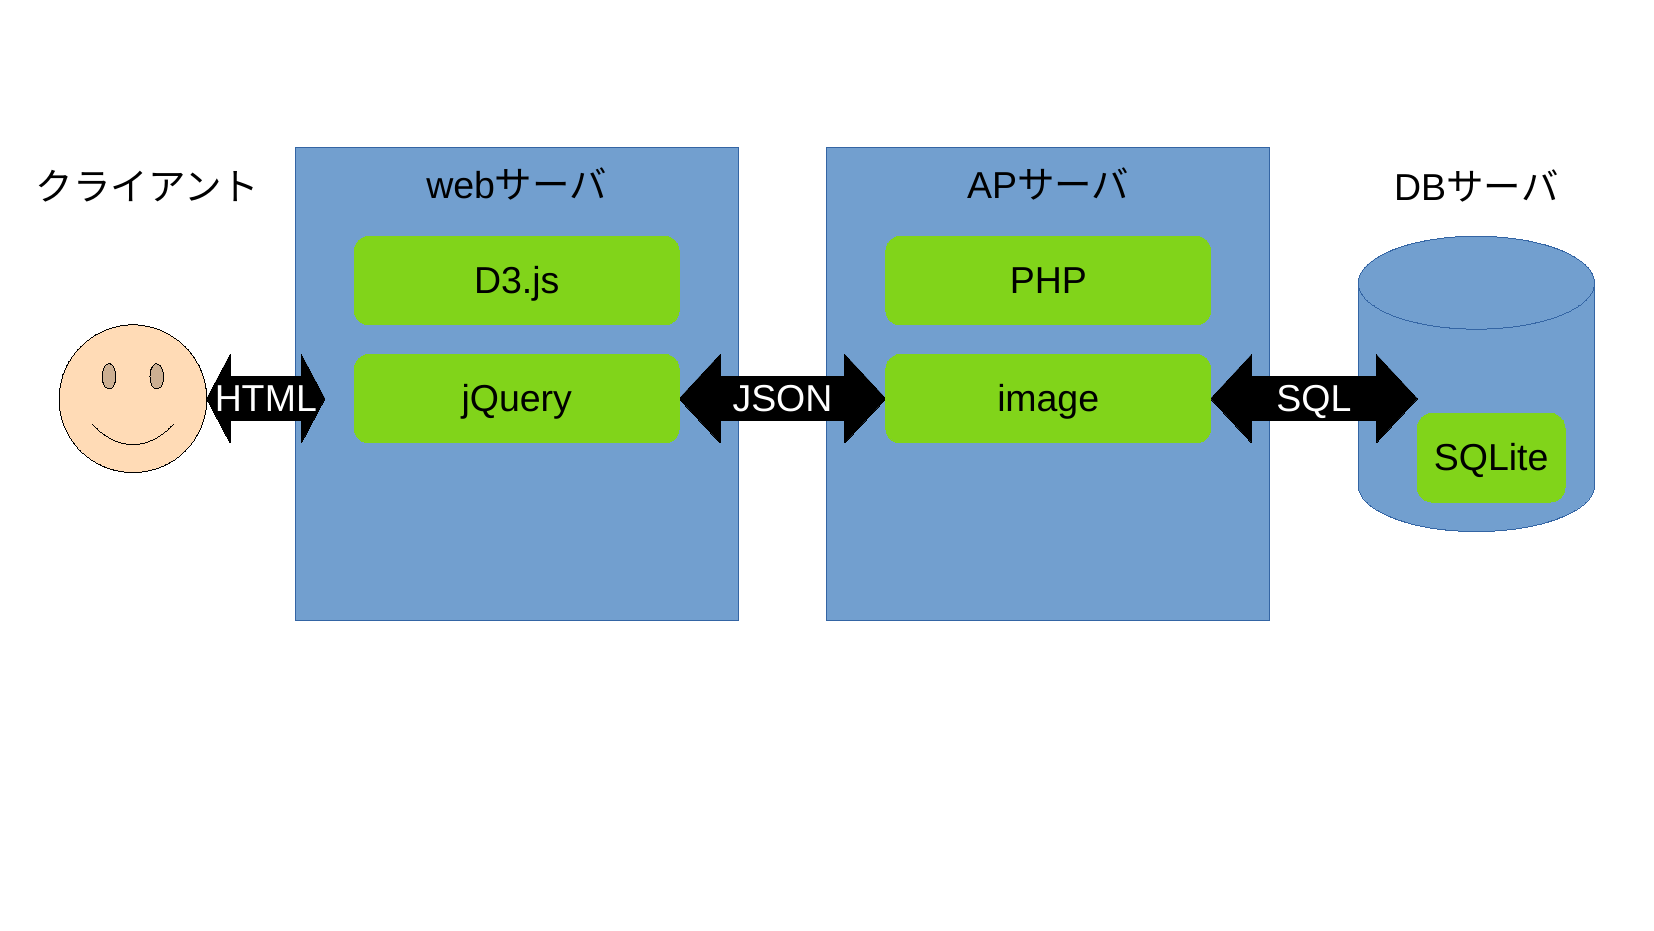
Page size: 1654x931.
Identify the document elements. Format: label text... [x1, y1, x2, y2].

text_box SQLite [1417, 413, 1566, 503]
text_box PHP [885, 236, 1211, 325]
text_box [1358, 236, 1595, 532]
text_box webサーバ [295, 147, 739, 621]
text_box jQuery [354, 354, 680, 443]
text_box APサーバ [826, 401, 1270, 621]
text_box image [885, 354, 1211, 443]
text_box D3.js [354, 236, 680, 325]
text_box JSON [680, 354, 885, 443]
text_box クライアント [0, 149, 296, 206]
text_box [59, 324, 207, 473]
text_box SQL [1211, 354, 1418, 443]
text_box HTML [206, 354, 325, 443]
text_box DBサーバ [1328, 149, 1625, 207]
text_box APサーバ [826, 147, 1270, 397]
